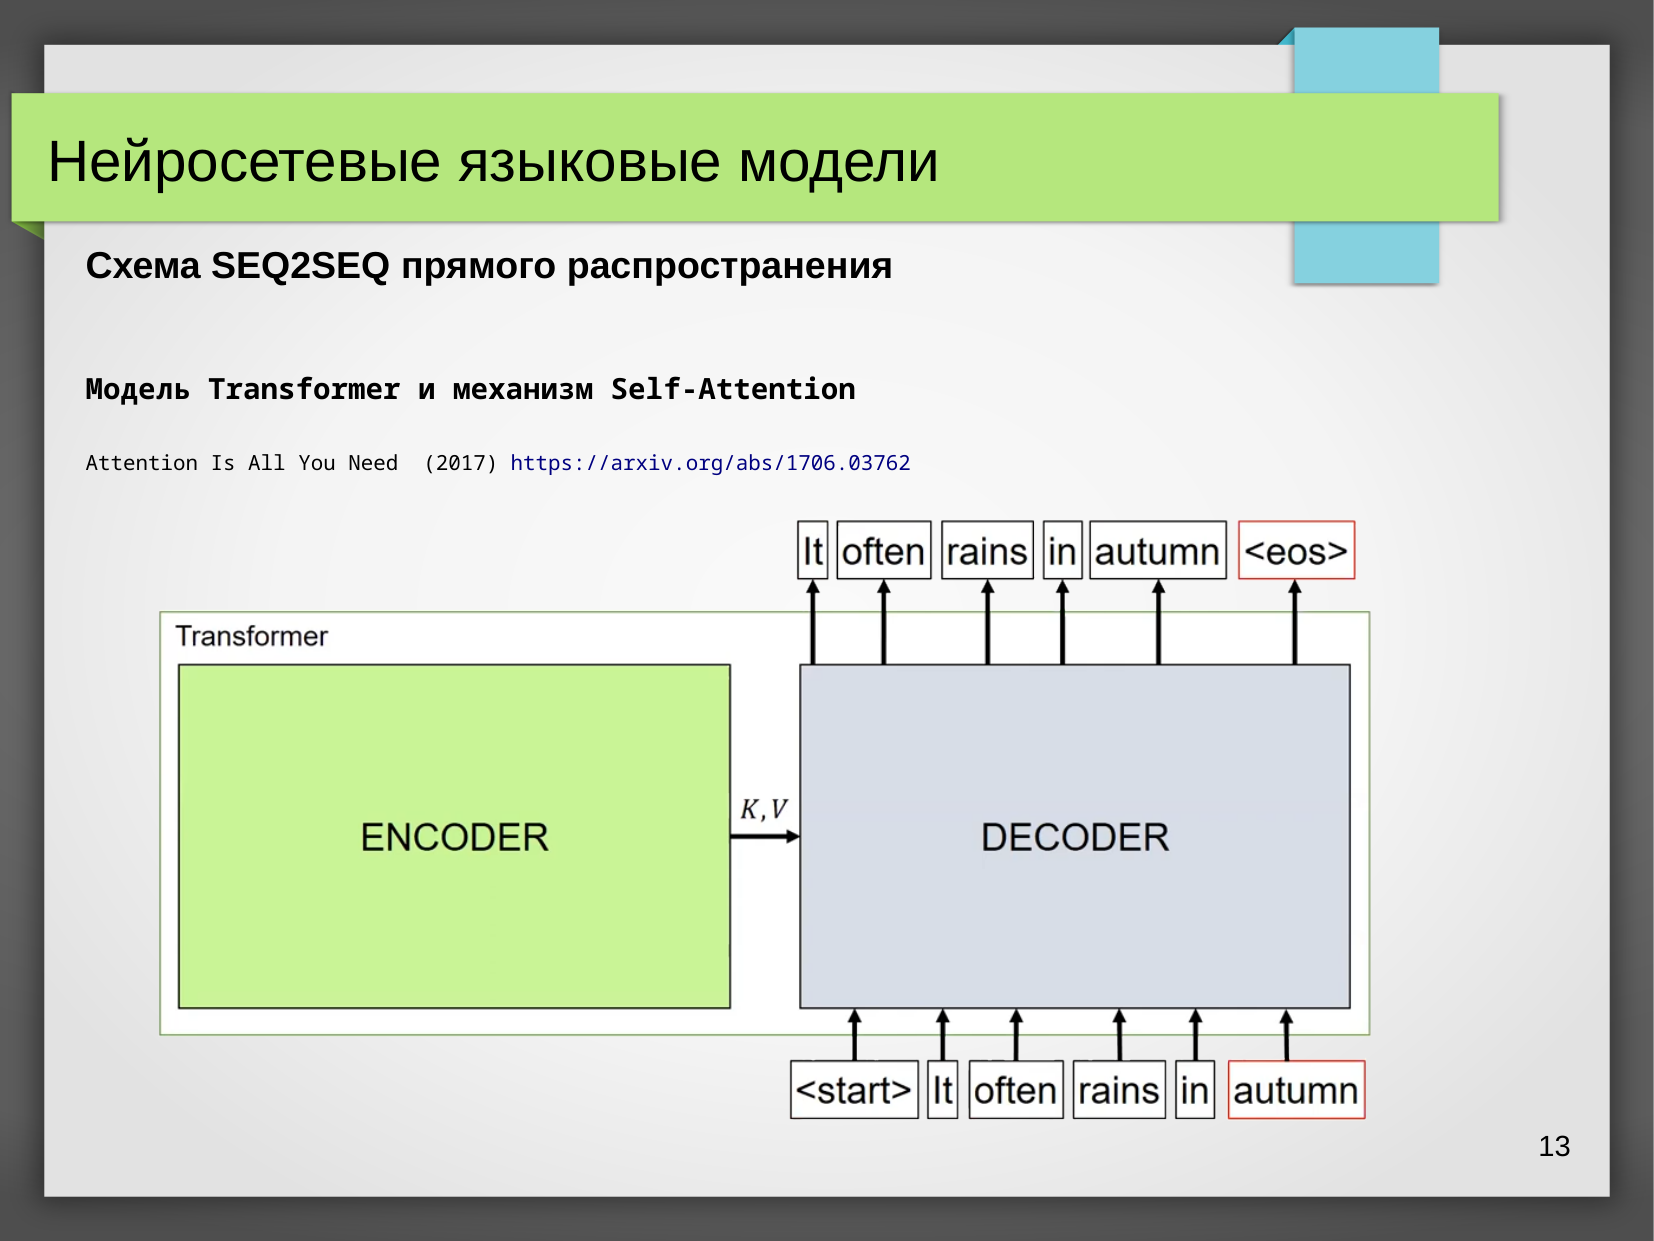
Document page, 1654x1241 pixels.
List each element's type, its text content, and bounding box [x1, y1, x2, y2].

title Нейросетевые языковые модели [47, 121, 1241, 201]
text_box Схема SEQ2SEQ прямого распространения Модель Transformer и механизм Self-Attention Attention Is All You Need (2017) https://arxiv.org/abs/1706.03762 [70, 236, 1241, 535]
picture [0, 0, 1654, 1241]
